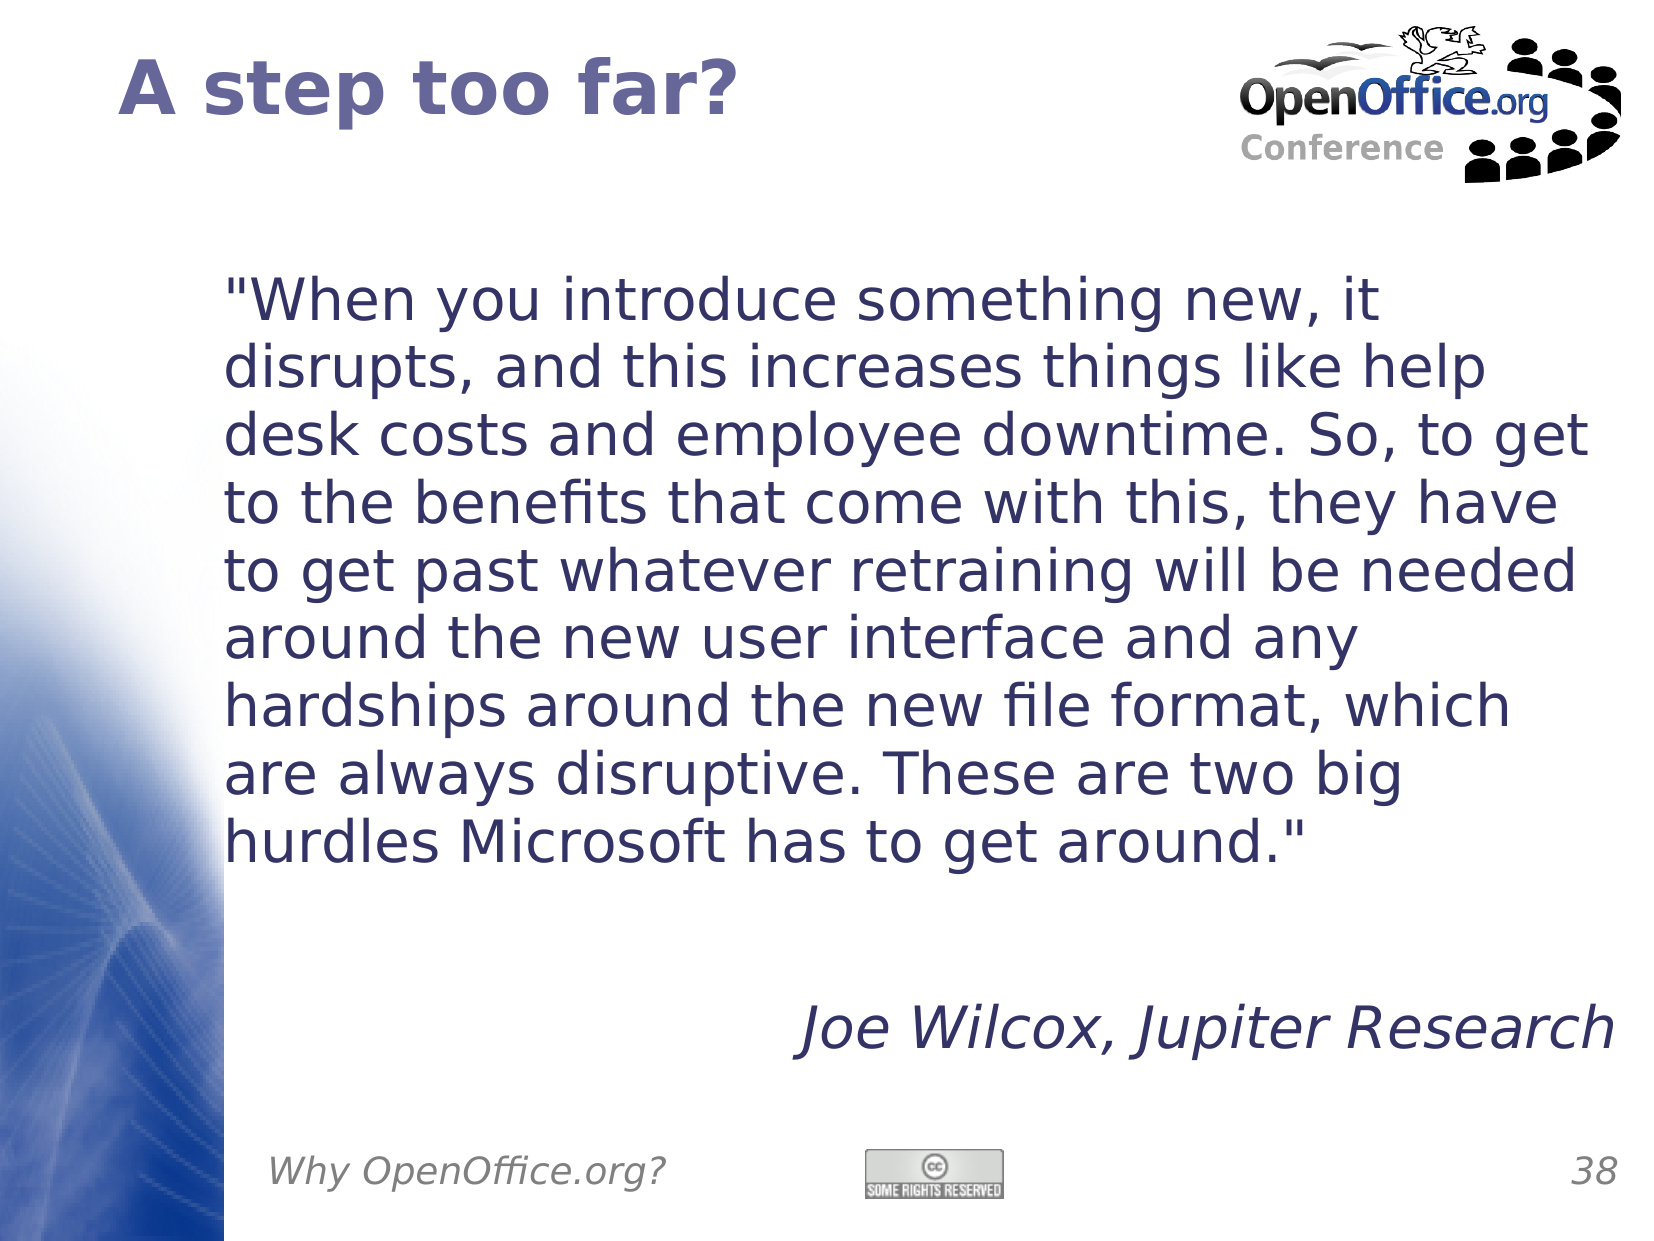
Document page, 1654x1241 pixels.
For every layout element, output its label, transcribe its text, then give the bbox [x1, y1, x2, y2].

picture [0, 0, 224, 1241]
list "When you introduce something new, it disrupts, and this increases things like help desk costs and employee downtime. So, to get to the benefits that come with this, they have to get past whatever retraining will be needed around the new user interface and any hardships around the new file format, which are always disruptive. These are two big hurdles Microsoft has to get around." Joe Wilcox, Jupiter Research [223, 236, 1619, 1093]
picture [1240, 26, 1621, 183]
title A step too far? [29, 29, 1216, 149]
